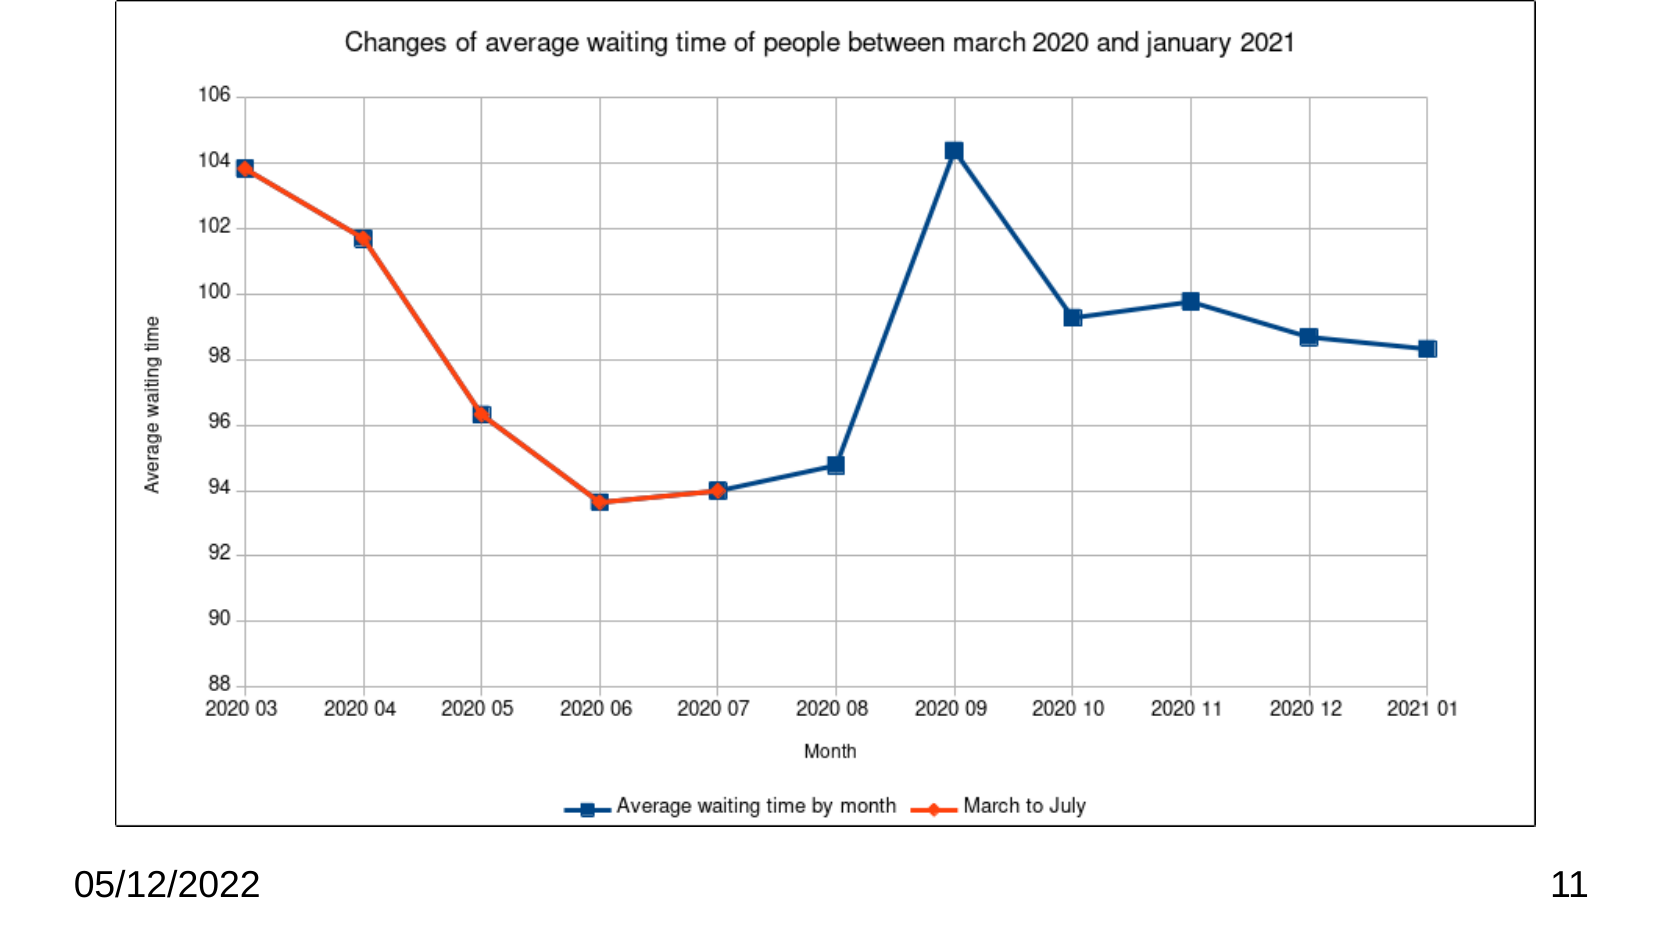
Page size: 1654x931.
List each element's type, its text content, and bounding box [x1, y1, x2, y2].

picture [115, 0, 1536, 827]
text_box 05/12/2022 [59, 856, 296, 916]
text_box 11 [1535, 856, 1625, 916]
